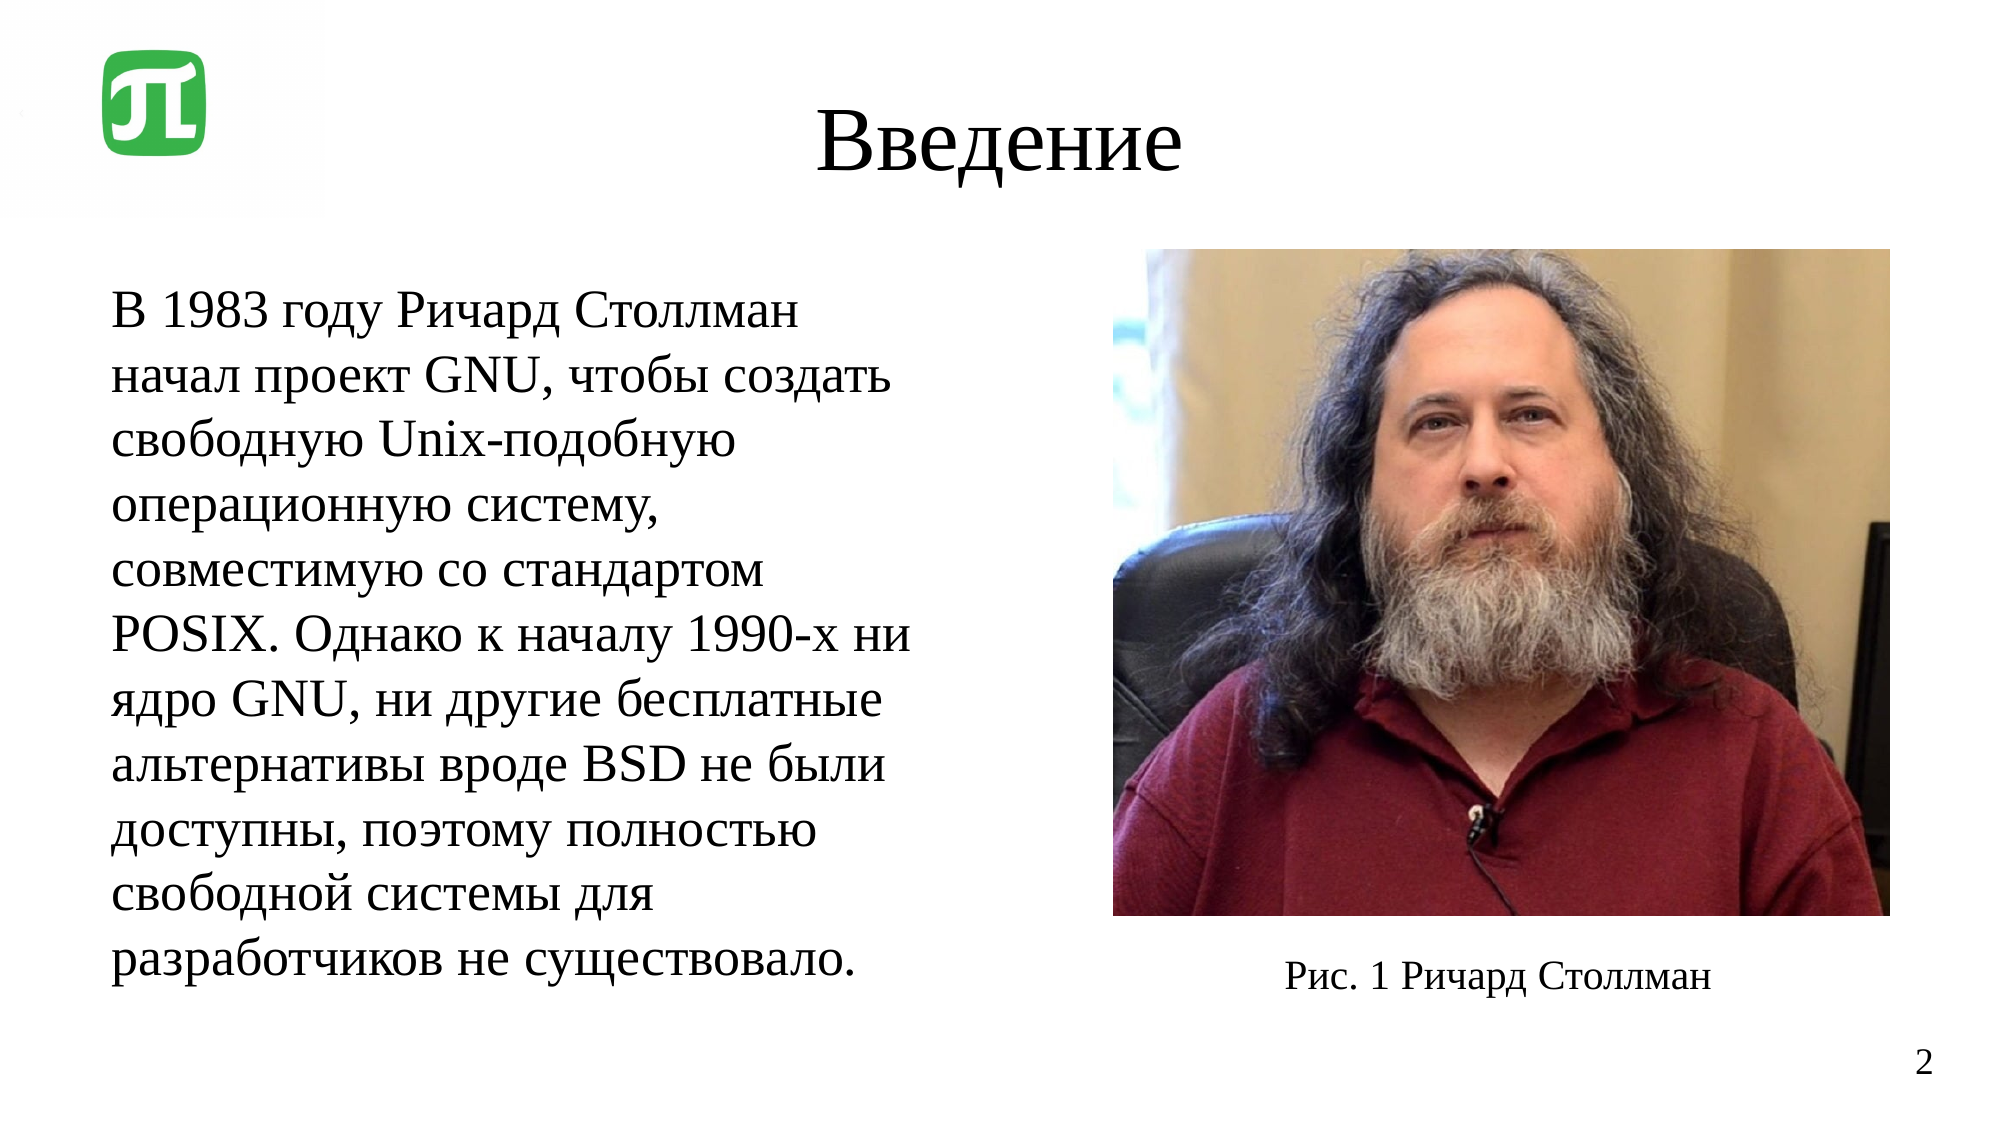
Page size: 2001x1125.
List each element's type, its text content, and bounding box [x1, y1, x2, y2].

picture [1113, 249, 1890, 916]
picture [0, 0, 325, 218]
title Введение [137, 32, 1863, 250]
list В 1983 году Ричард Столлман начал проект GNU, чтобы создать свободную Unix-подобную операционную систему, совместимую со стандартом POSIX. Однако к началу 1990-х ни ядро GNU, ни другие бесплатные альтернативы вроде BSD не были доступны, поэтому полностью свободной системы для разработчиков не существовало. [66, 265, 945, 1007]
text_box Рис. 1 Ричард Столлман [1269, 944, 1743, 1043]
text_box 2 [1900, 1033, 1949, 1090]
